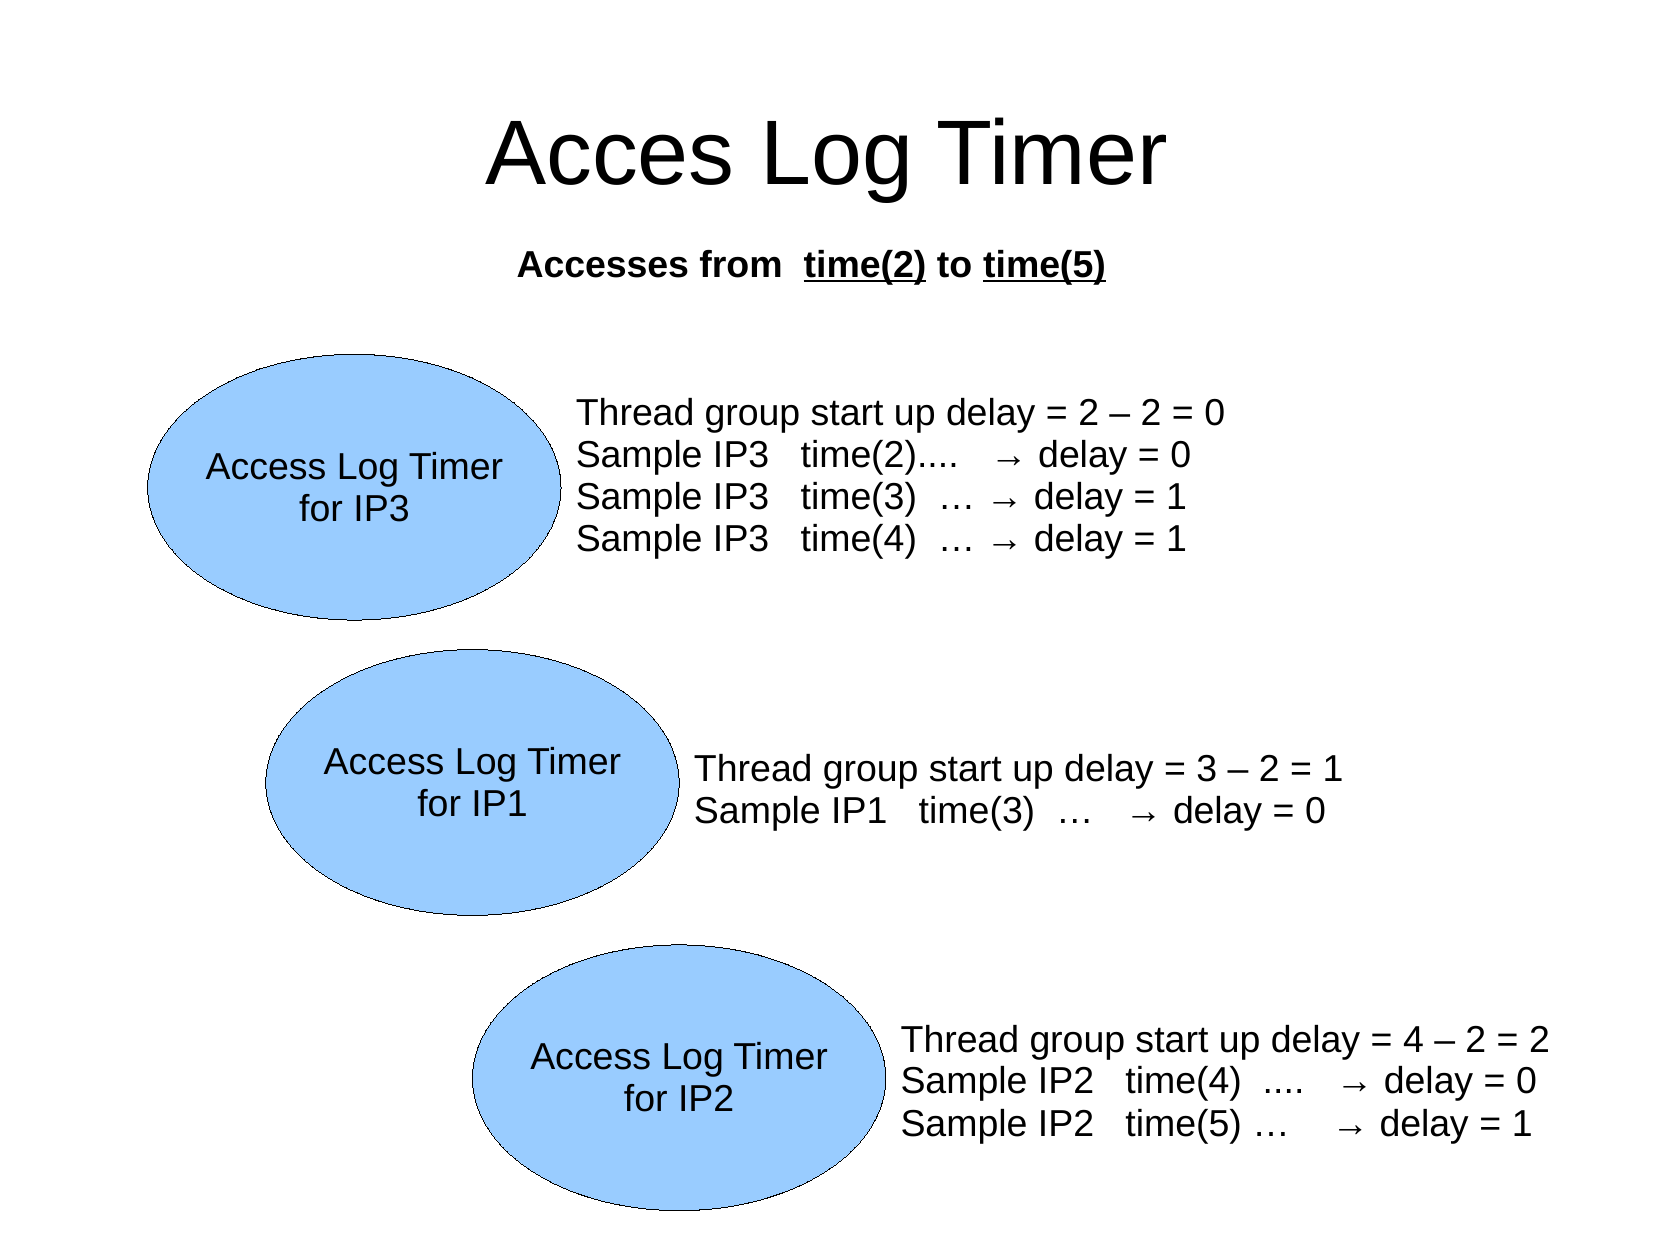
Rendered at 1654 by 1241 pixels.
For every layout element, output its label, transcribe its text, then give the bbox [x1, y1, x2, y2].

text_box Accesses from time(2) to time(5) [501, 236, 1152, 336]
text_box Access Log Timer for IP3 [147, 354, 561, 621]
text_box Access Log Timer for IP1 [265, 649, 679, 916]
title Acces Log Timer [82, 56, 1571, 250]
text_box Thread group start up delay = 3 – 2 = 1 Sample IP1 time(3) … → delay = 0 [679, 740, 1536, 840]
text_box Thread group start up delay = 2 – 2 = 0 Sample IP3 time(2).... → delay = 0 Sample IP3 time(3) … → delay = 1 Sample IP3 time(4) … → delay = 1 [561, 383, 1359, 567]
text_box Thread group start up delay = 4 – 2 = 2 Sample IP2 time(4) .... → delay = 0 Sample IP2 time(5) … → delay = 1 [885, 1010, 1625, 1152]
text_box Access Log Timer for IP2 [472, 944, 885, 1211]
